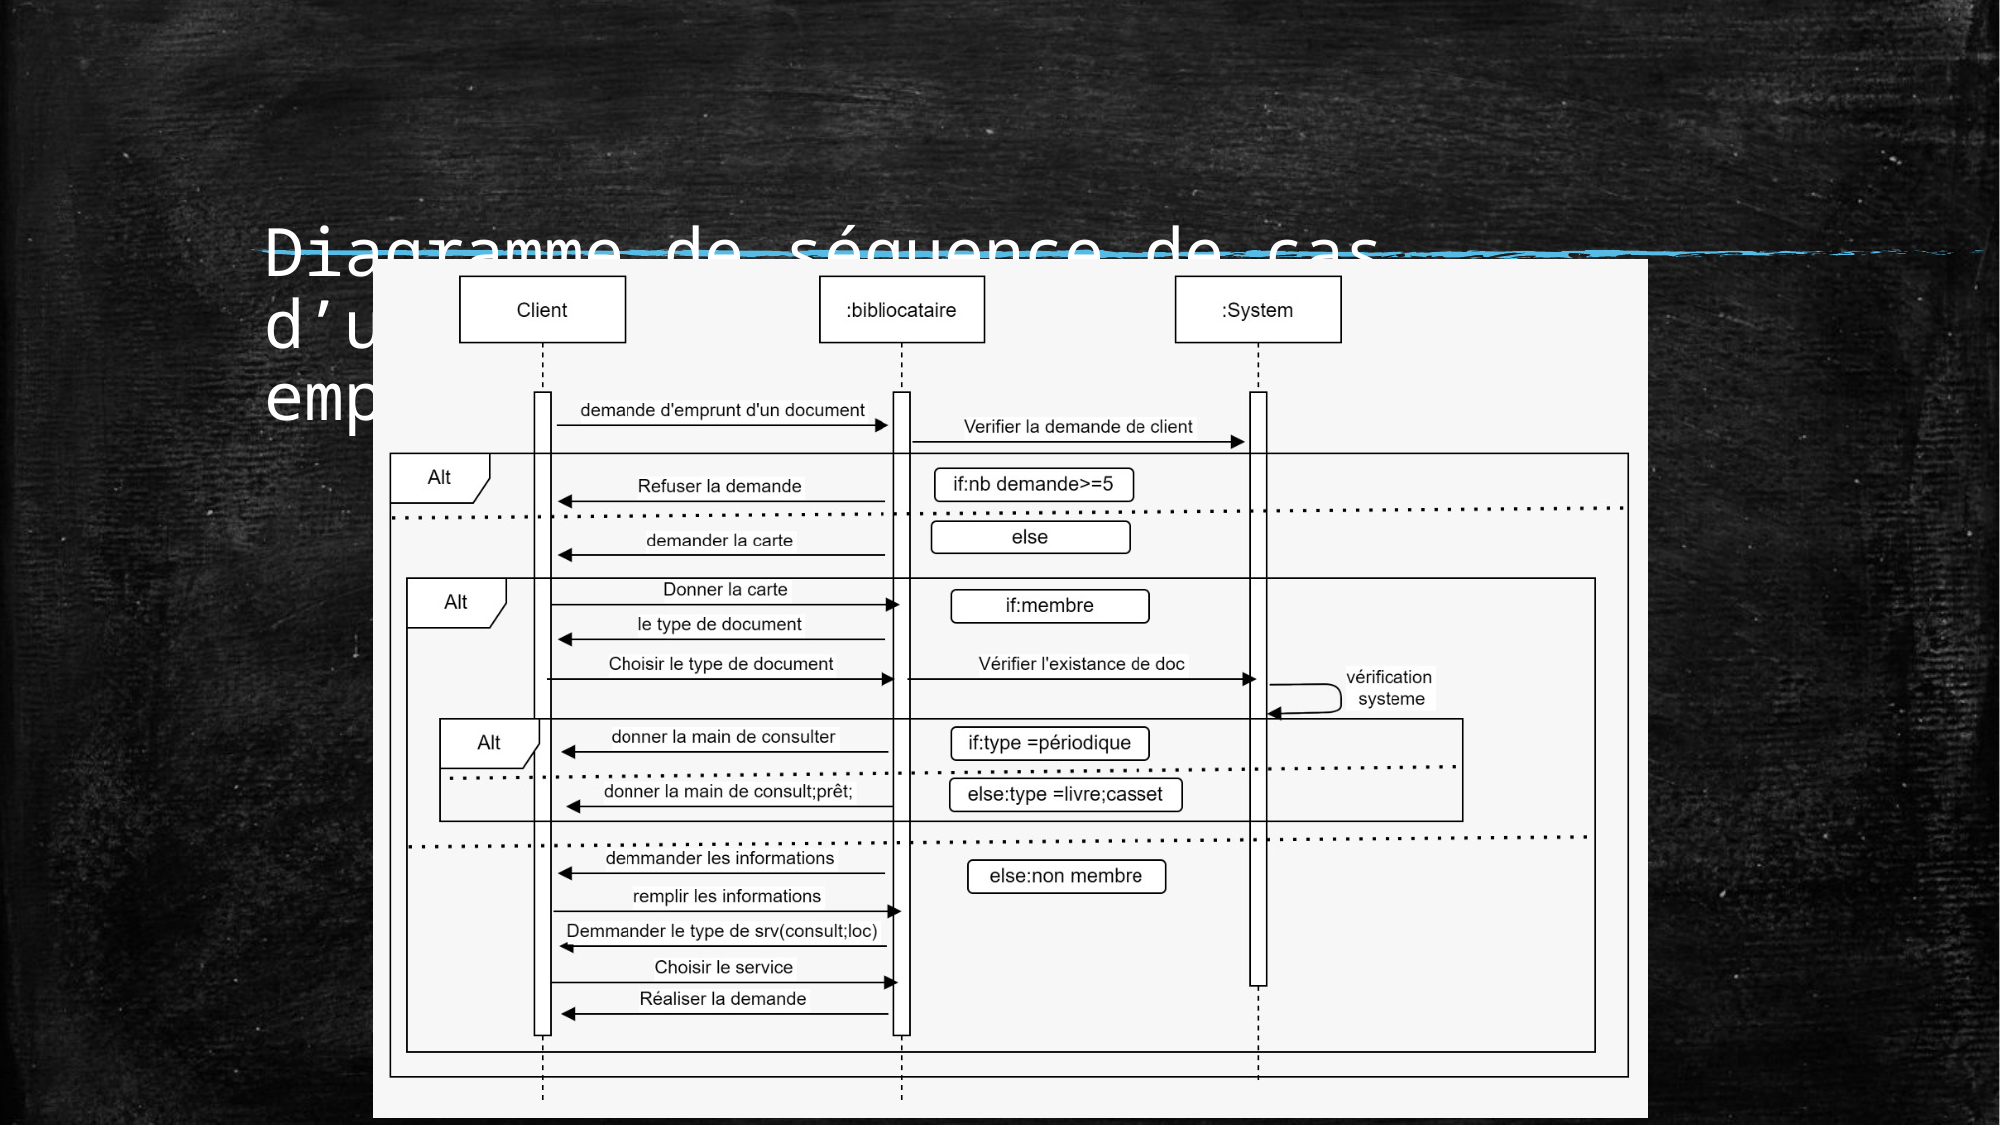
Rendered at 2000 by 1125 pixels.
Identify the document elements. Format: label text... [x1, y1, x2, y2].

title Diagramme de séquence de cas d’utilisation <<gestion des emprunts>> [249, 139, 1788, 291]
picture [373, 259, 1648, 1118]
